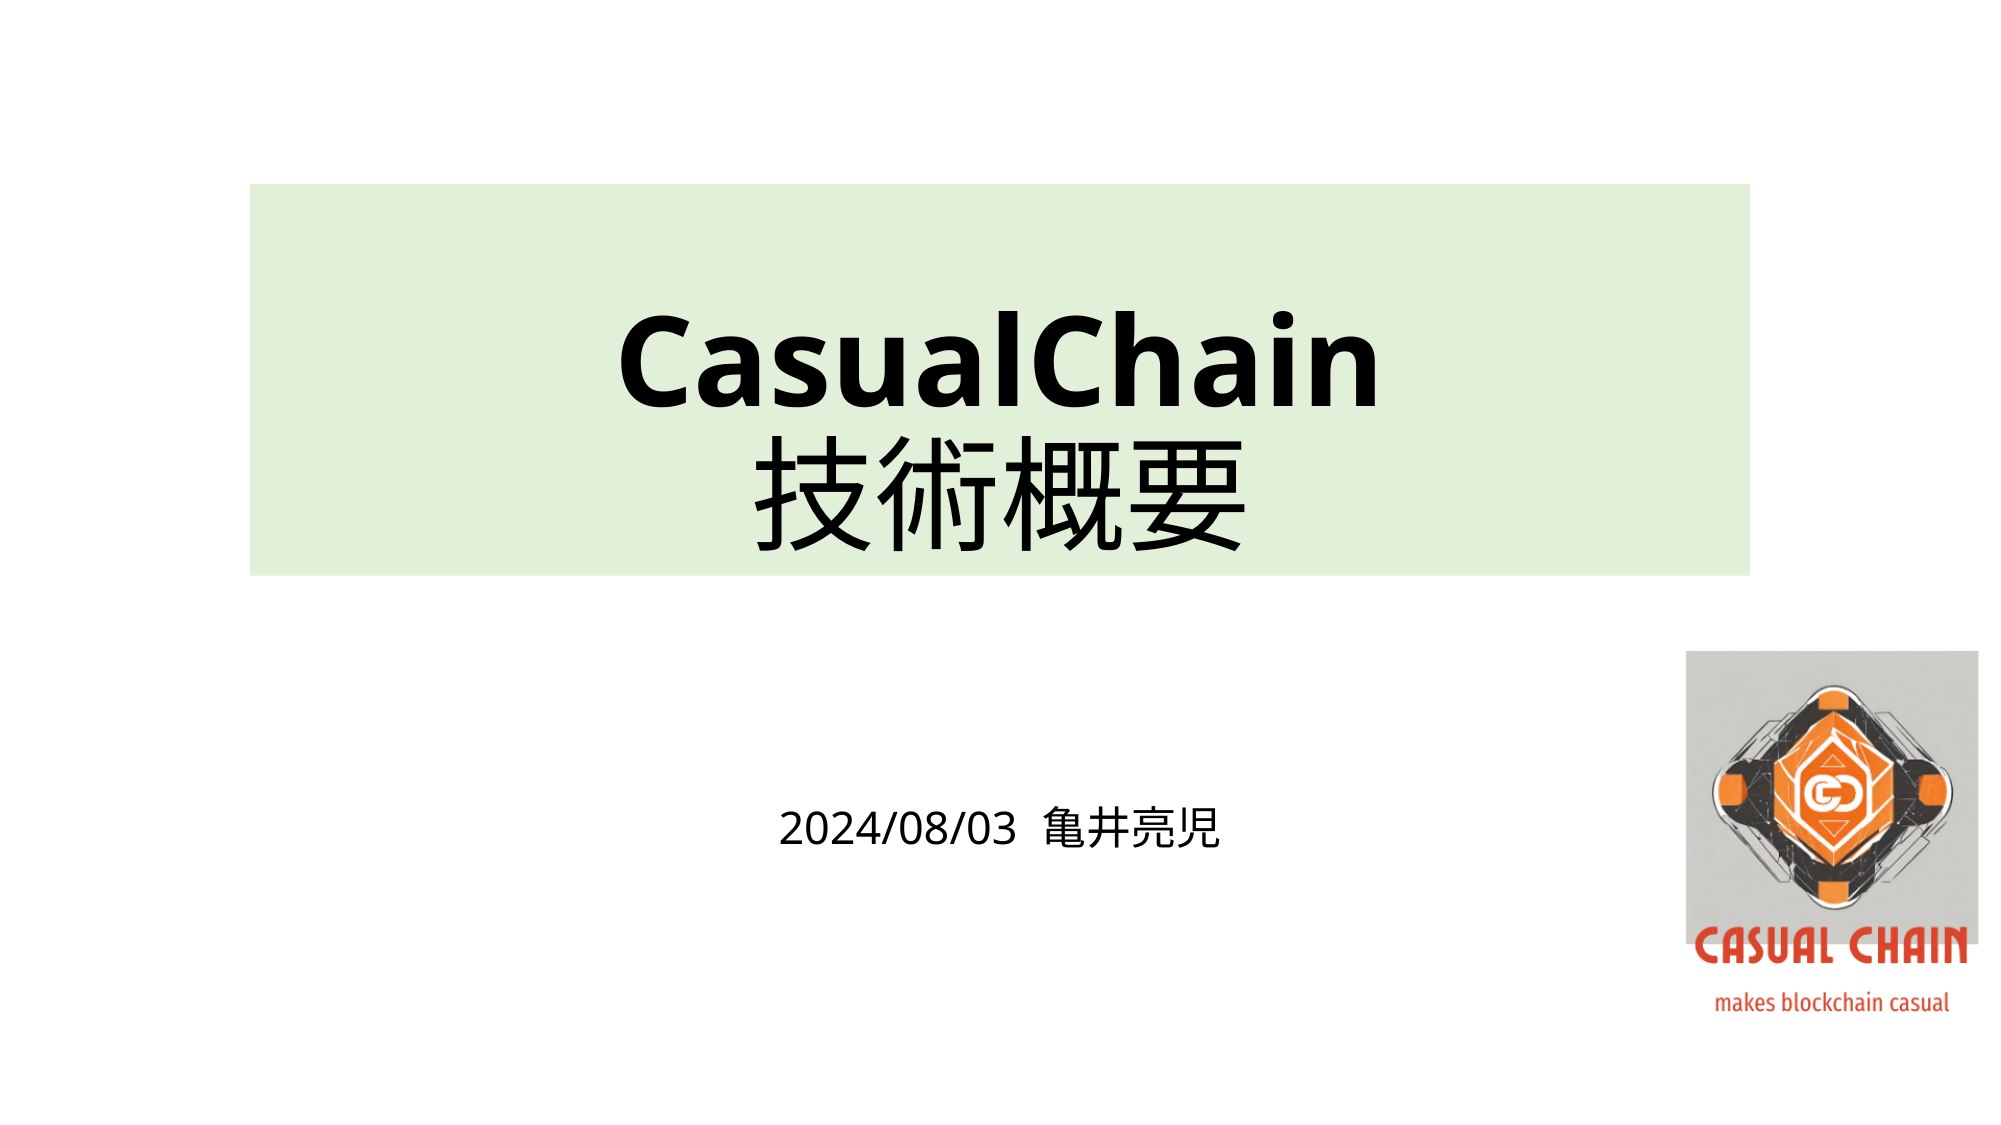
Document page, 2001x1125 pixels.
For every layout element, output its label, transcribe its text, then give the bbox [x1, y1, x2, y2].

subtitle 2024/08/03 亀井亮児 [249, 590, 1750, 863]
picture [1658, 651, 2000, 1104]
title CasualChain 技術概要 [249, 184, 1750, 576]
